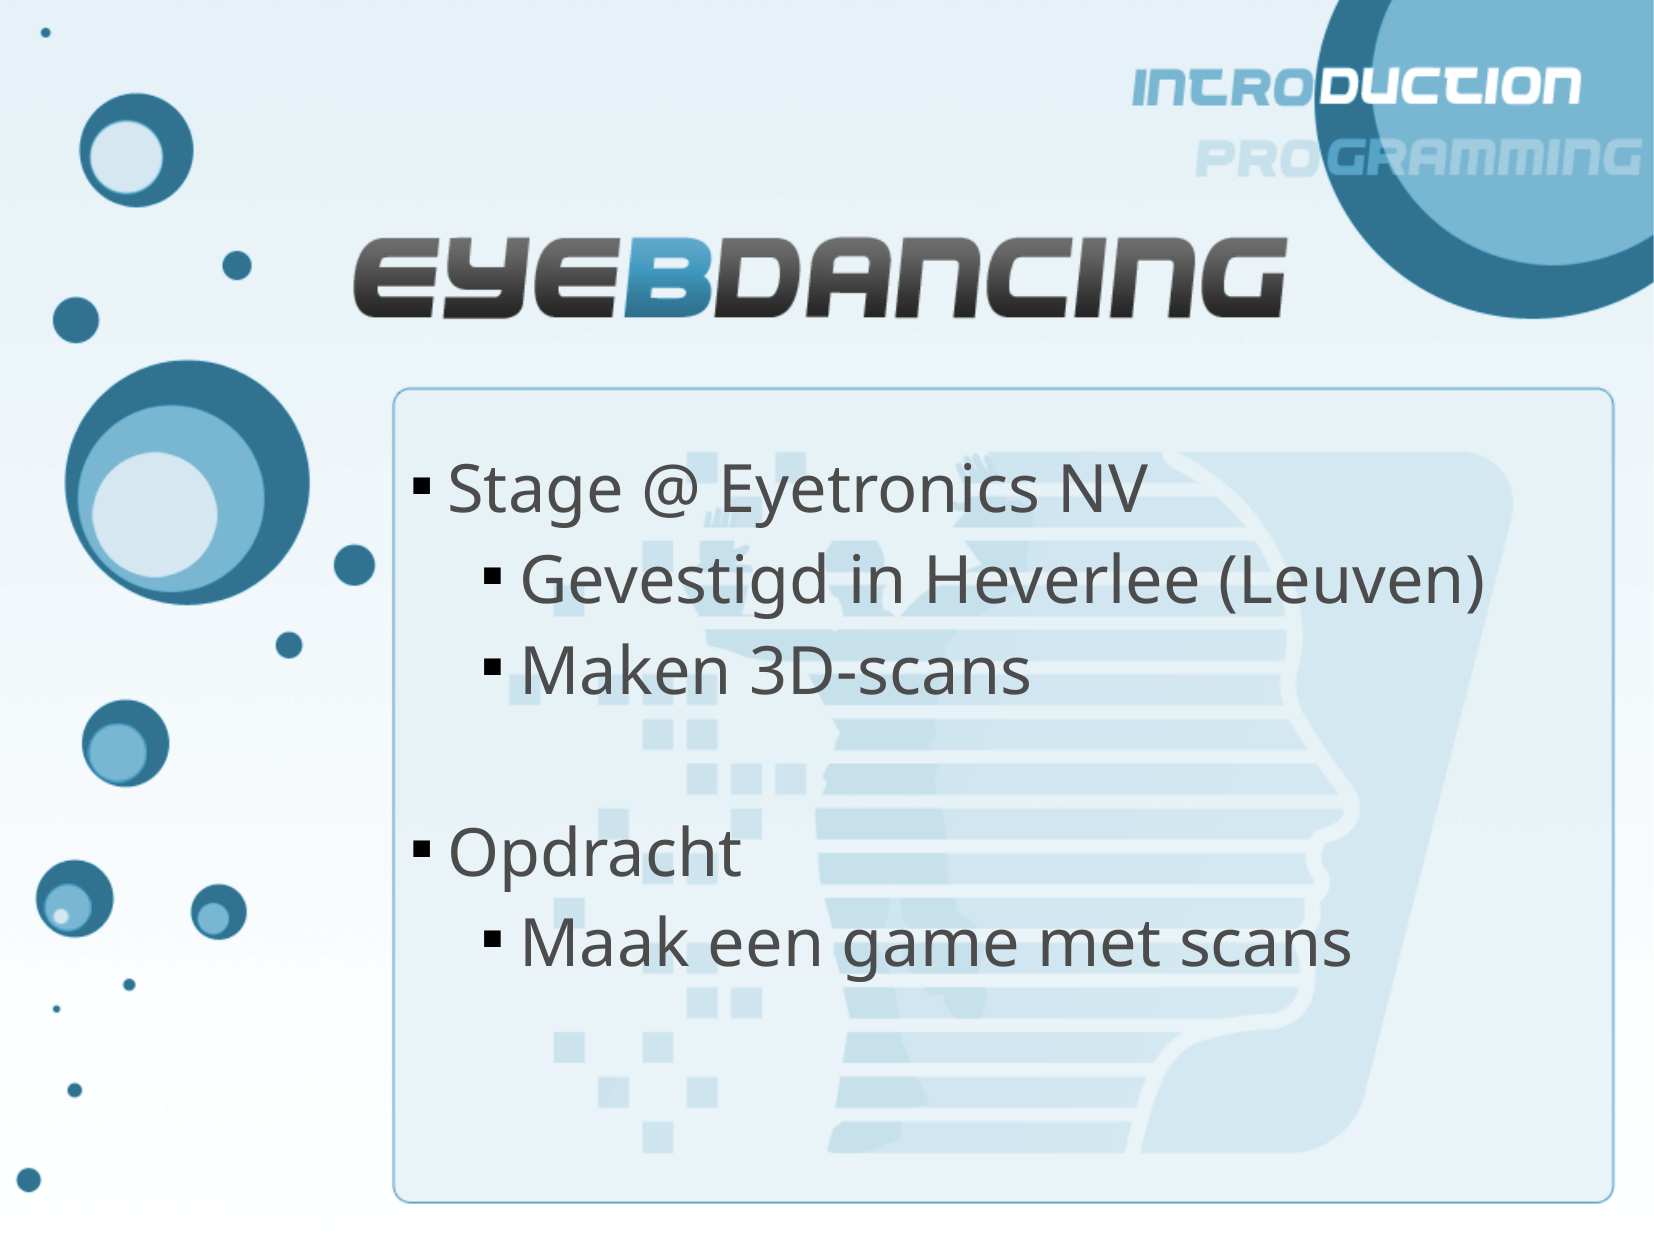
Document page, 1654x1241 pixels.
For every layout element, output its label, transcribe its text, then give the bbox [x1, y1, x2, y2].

picture [0, 0, 1654, 1241]
subtitle Stage @ Eyetronics NV Gevestigd in Heverlee (Leuven) Maken 3D-scans Opdracht Maak een game met scans [413, 413, 1595, 1182]
